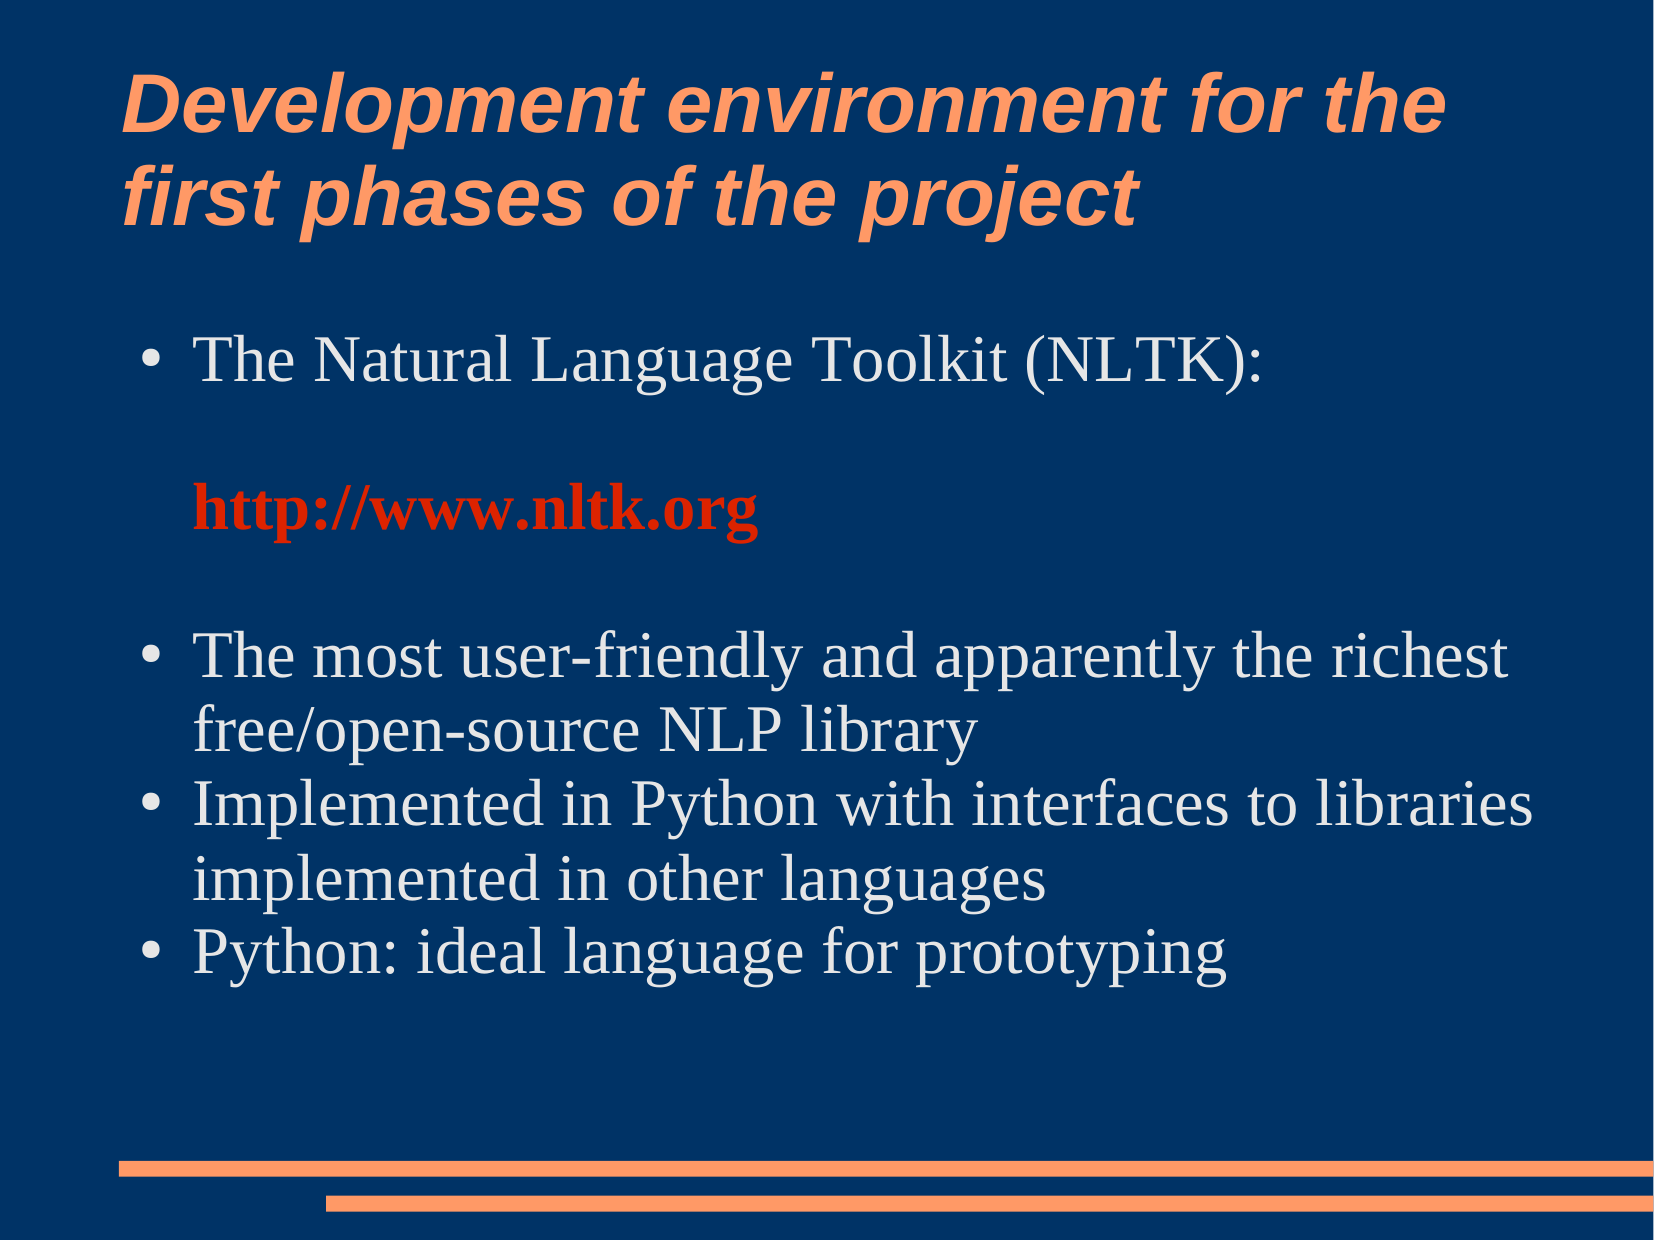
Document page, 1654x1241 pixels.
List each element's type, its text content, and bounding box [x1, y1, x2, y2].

list The Natural Language Toolkit (NLTK): http://www.nltk.org The most user-friendly and apparently the richest free/open-source NLP library Implemented in Python with interfaces to libraries implemented in other languages Python: ideal language for prototyping [121, 322, 1561, 1132]
title Development environment for the first phases of the project [121, 46, 1534, 254]
